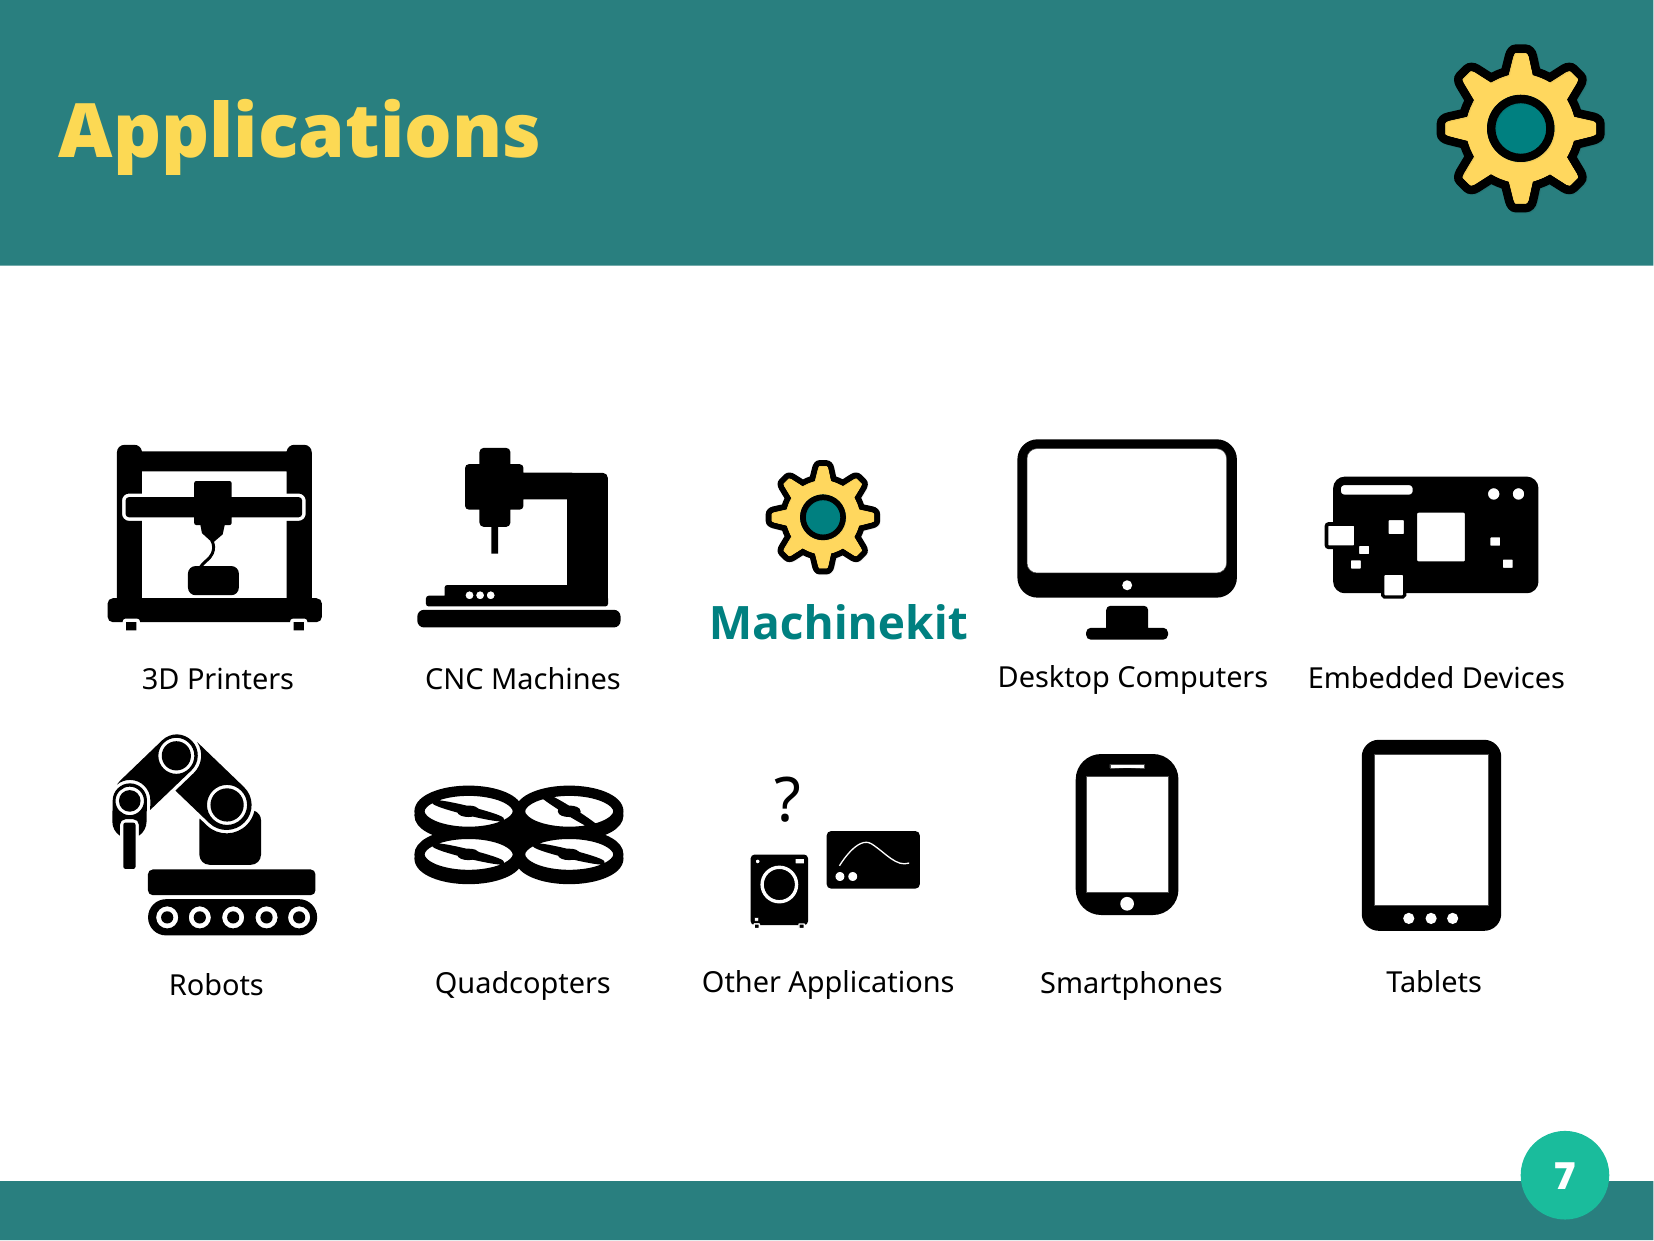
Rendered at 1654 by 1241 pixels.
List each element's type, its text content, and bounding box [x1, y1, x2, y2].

title Applications [59, 49, 1595, 135]
picture [59, 135, 1595, 1241]
